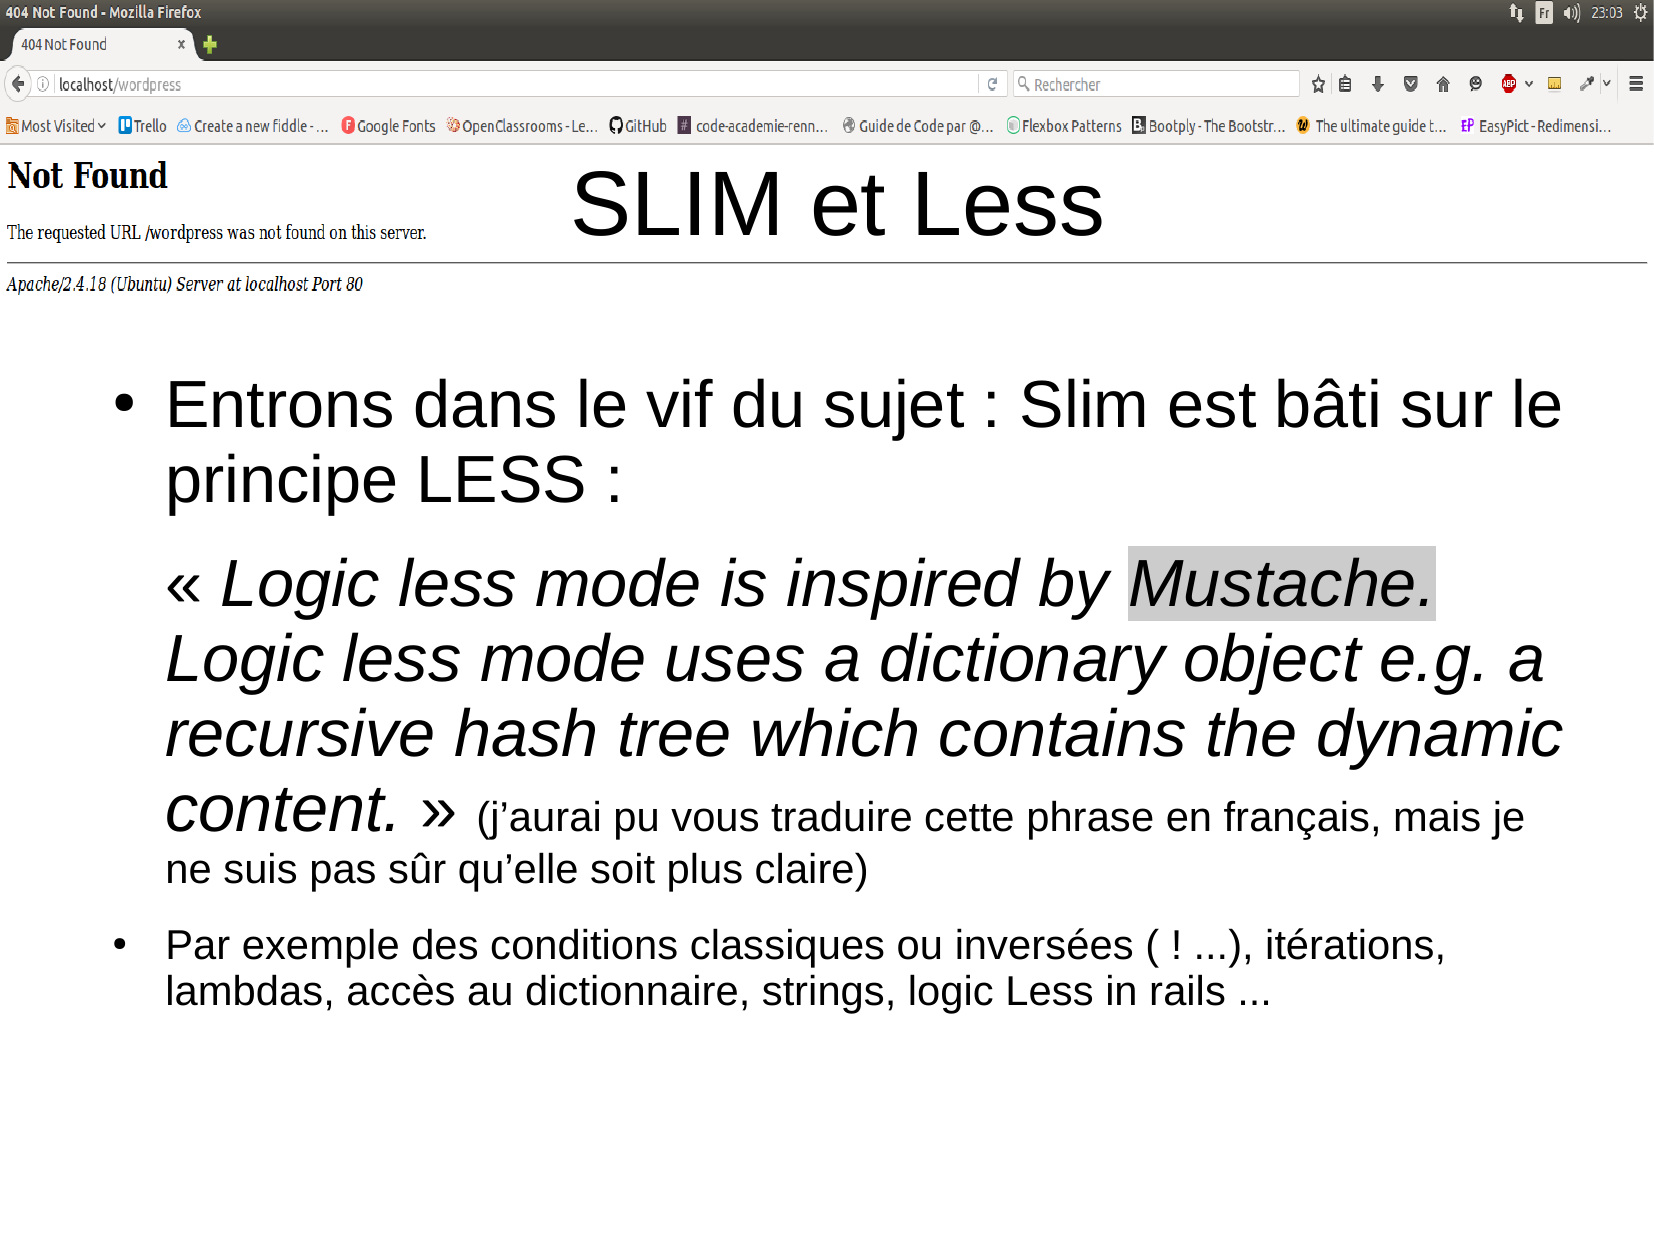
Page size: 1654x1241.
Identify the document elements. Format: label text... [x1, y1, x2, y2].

list Entrons dans le vif du sujet : Slim est bâti sur le principe LESS : « Logic less mode is inspired by Mustache. Logic less mode uses a dictionary object e.g. a recursive hash tree which contains the dynamic content. » (j’aurai pu vous traduire cette phrase en français, mais je ne suis pas sûr qu’elle soit plus claire) Par exemple des conditions classiques ou inversées ( ! ...), itérations, lambdas, accès au dictionnaire, strings, logic Less in rails ... [94, 367, 1583, 1087]
title SLIM et Less [94, 100, 1583, 308]
picture [0, 0, 1654, 1241]
